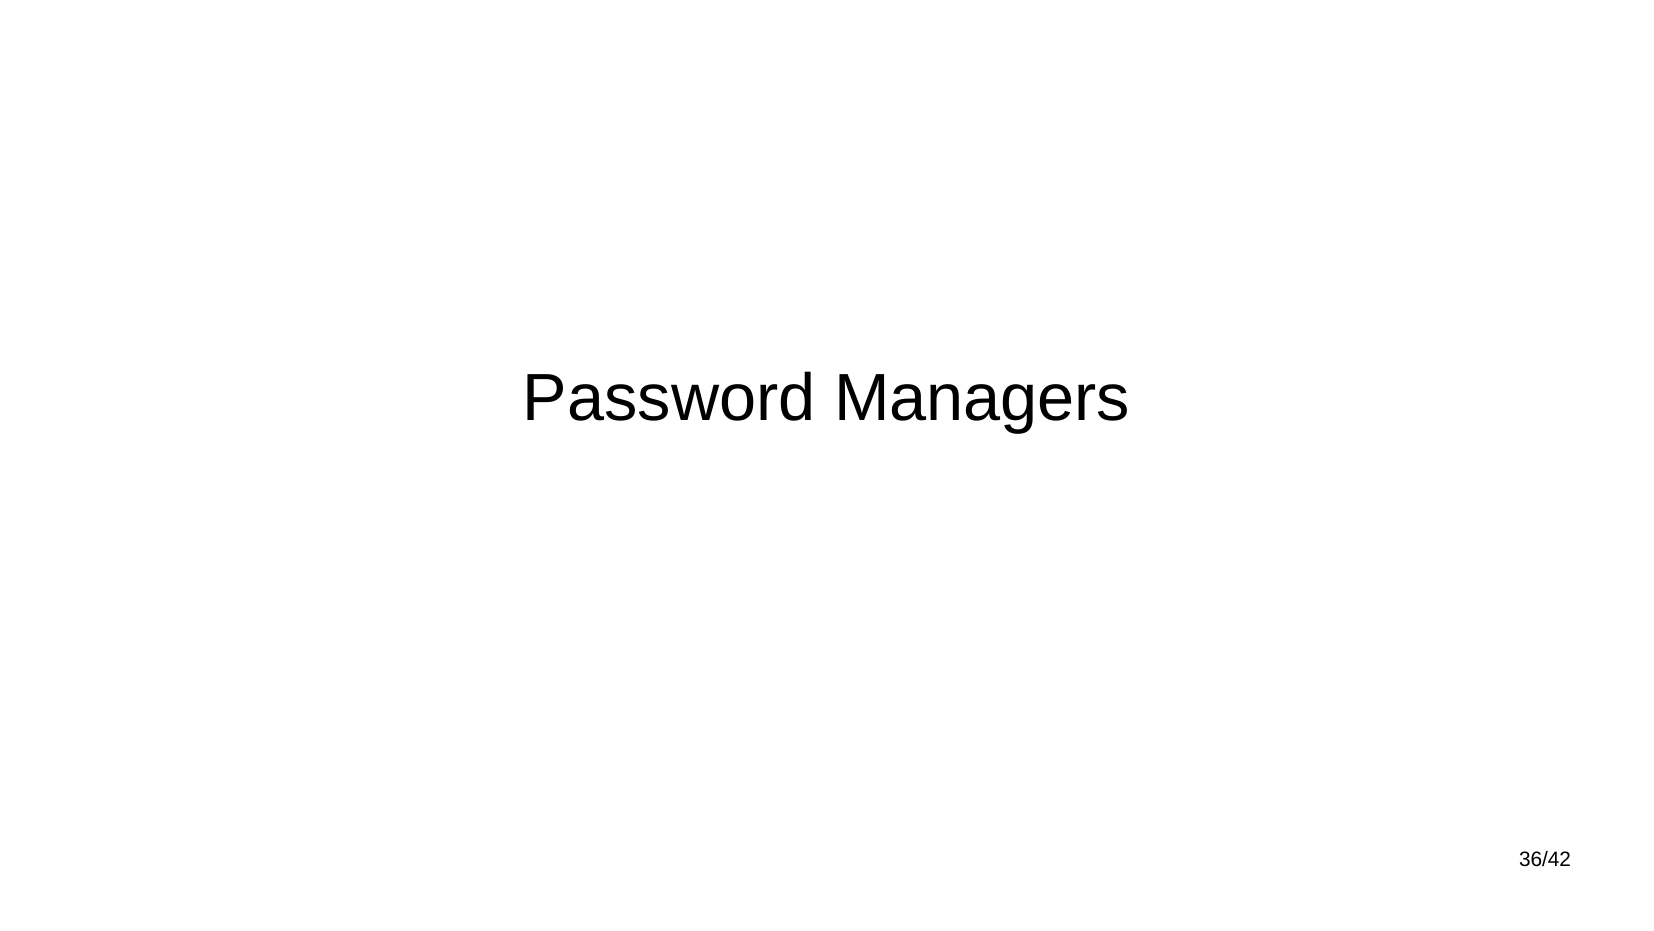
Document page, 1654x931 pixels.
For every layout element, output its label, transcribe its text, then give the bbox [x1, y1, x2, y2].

subtitle Password Managers [82, 37, 1571, 757]
